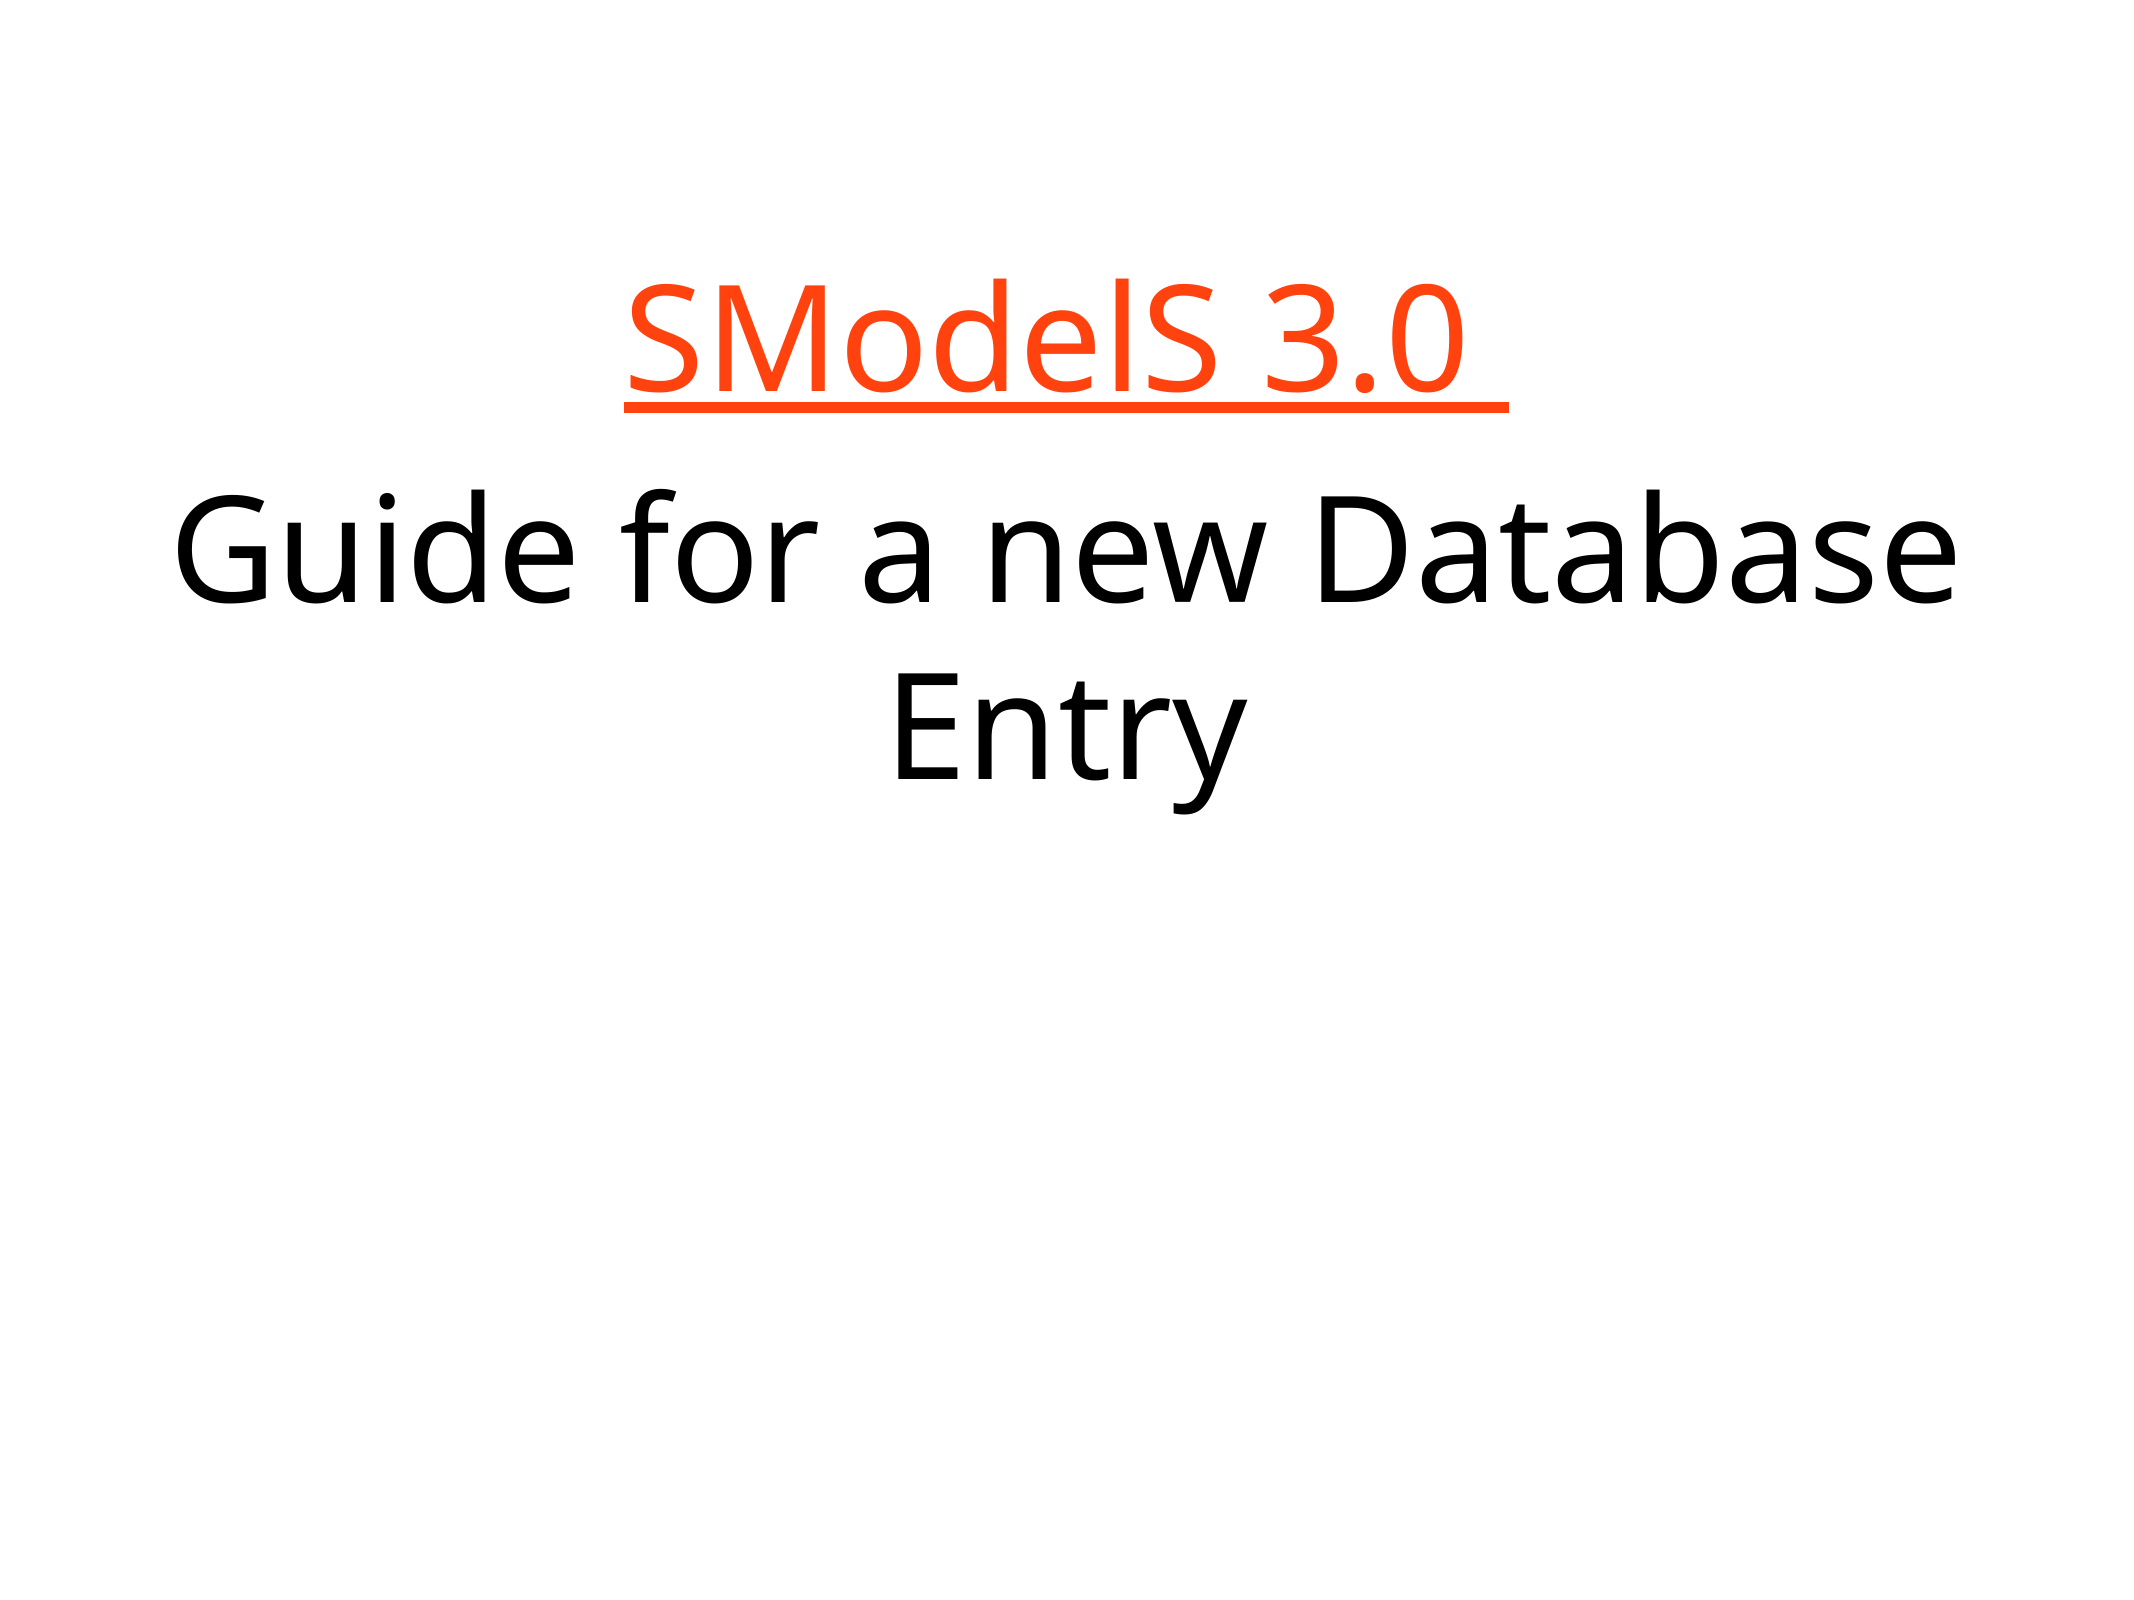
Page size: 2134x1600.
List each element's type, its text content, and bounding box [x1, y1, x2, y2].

text_box SModelS 3.0 Guide for a new Database Entry [121, 232, 2012, 820]
